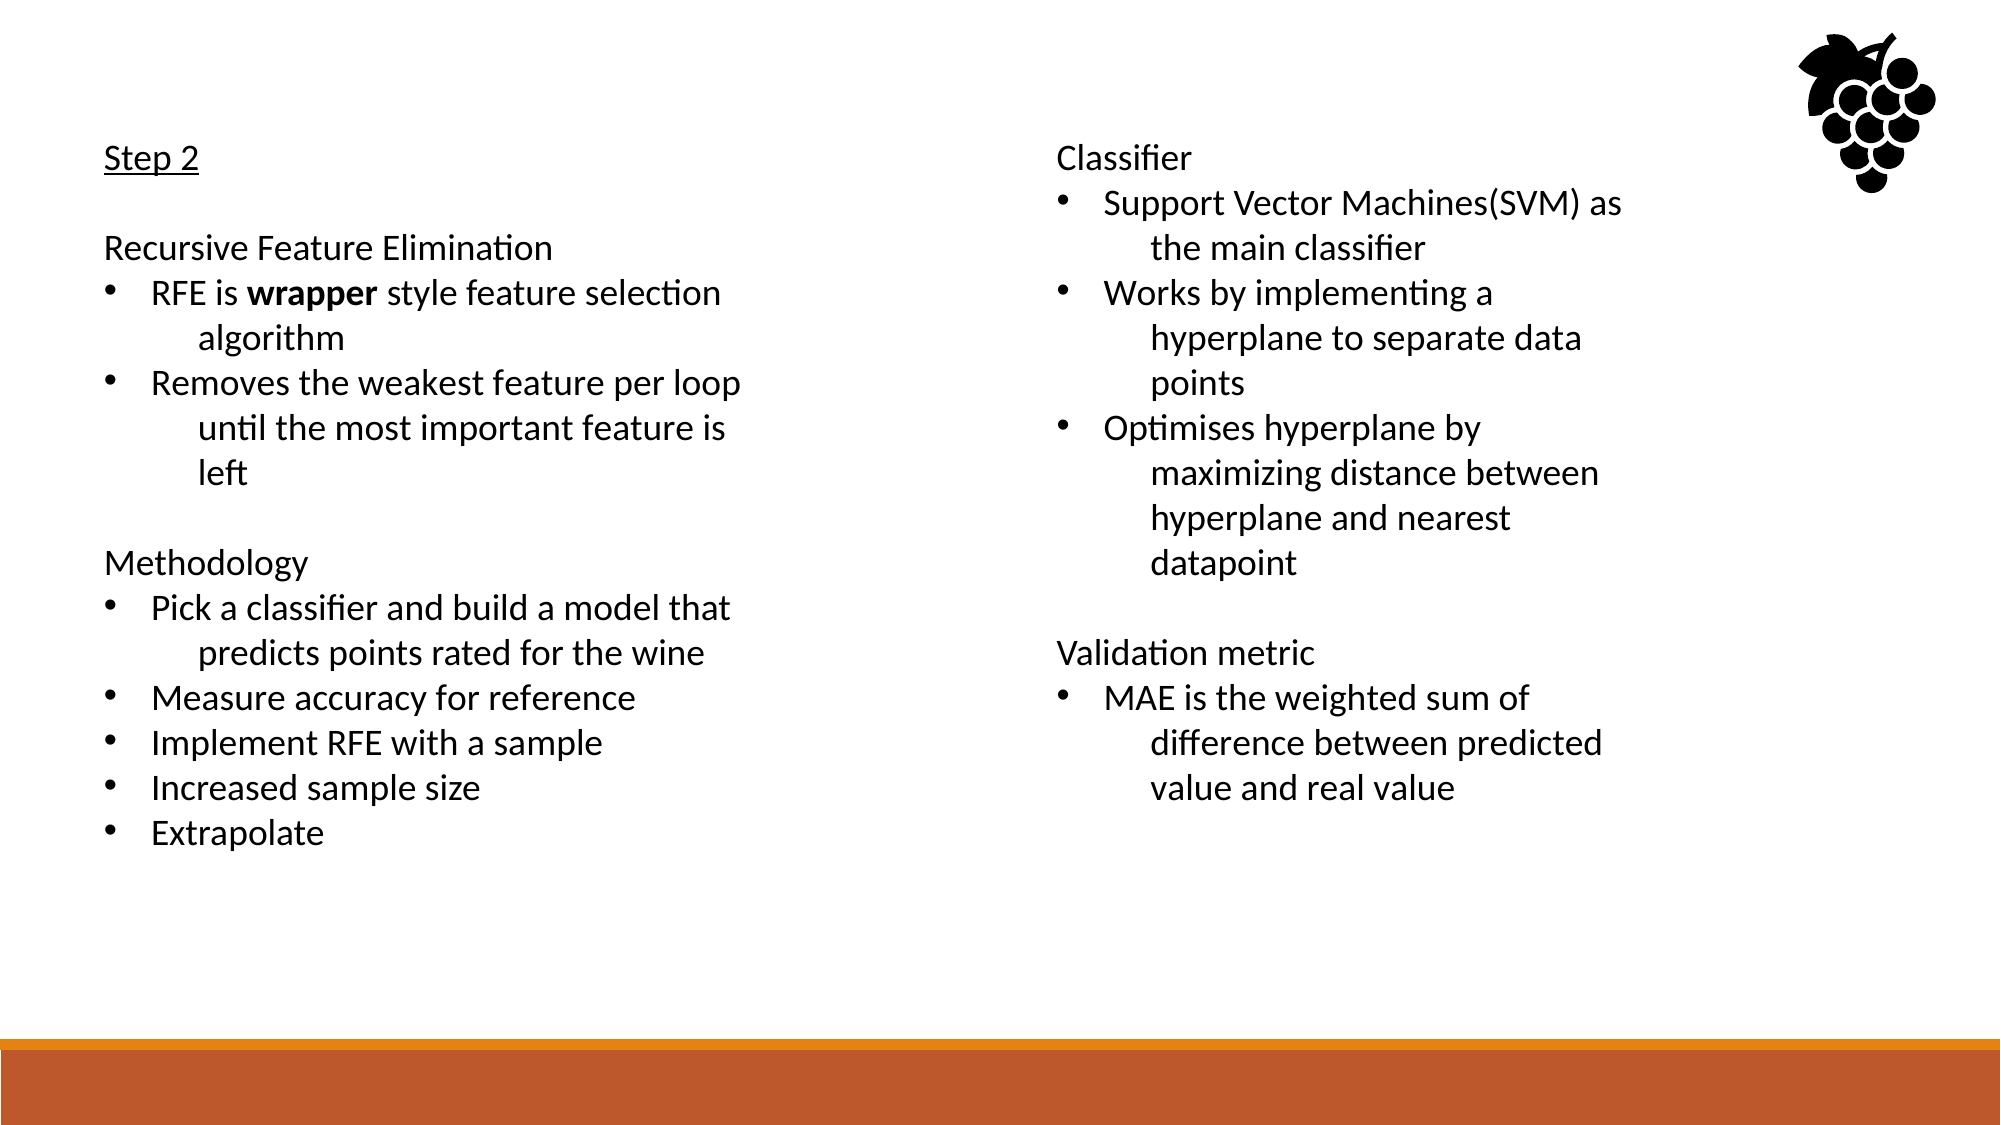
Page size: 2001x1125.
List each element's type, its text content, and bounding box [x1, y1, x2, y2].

text_box Classifier Support Vector Machines(SVM) as the main classifier Works by implementing a hyperplane to separate data points Optimises hyperplane by maximizing distance between hyperplane and nearest datapoint Validation metric MAE is the weighted sum of difference between predicted value and real value [1041, 125, 1664, 822]
text_box Step 2 Recursive Feature Elimination RFE is wrapper style feature selection algorithm Removes the weakest feature per loop until the most important feature is left Methodology Pick a classifier and build a model that predicts points rated for the wine Measure accuracy for reference Implement RFE with a sample Increased sample size Extrapolate [89, 125, 785, 913]
picture [1779, 22, 1958, 201]
